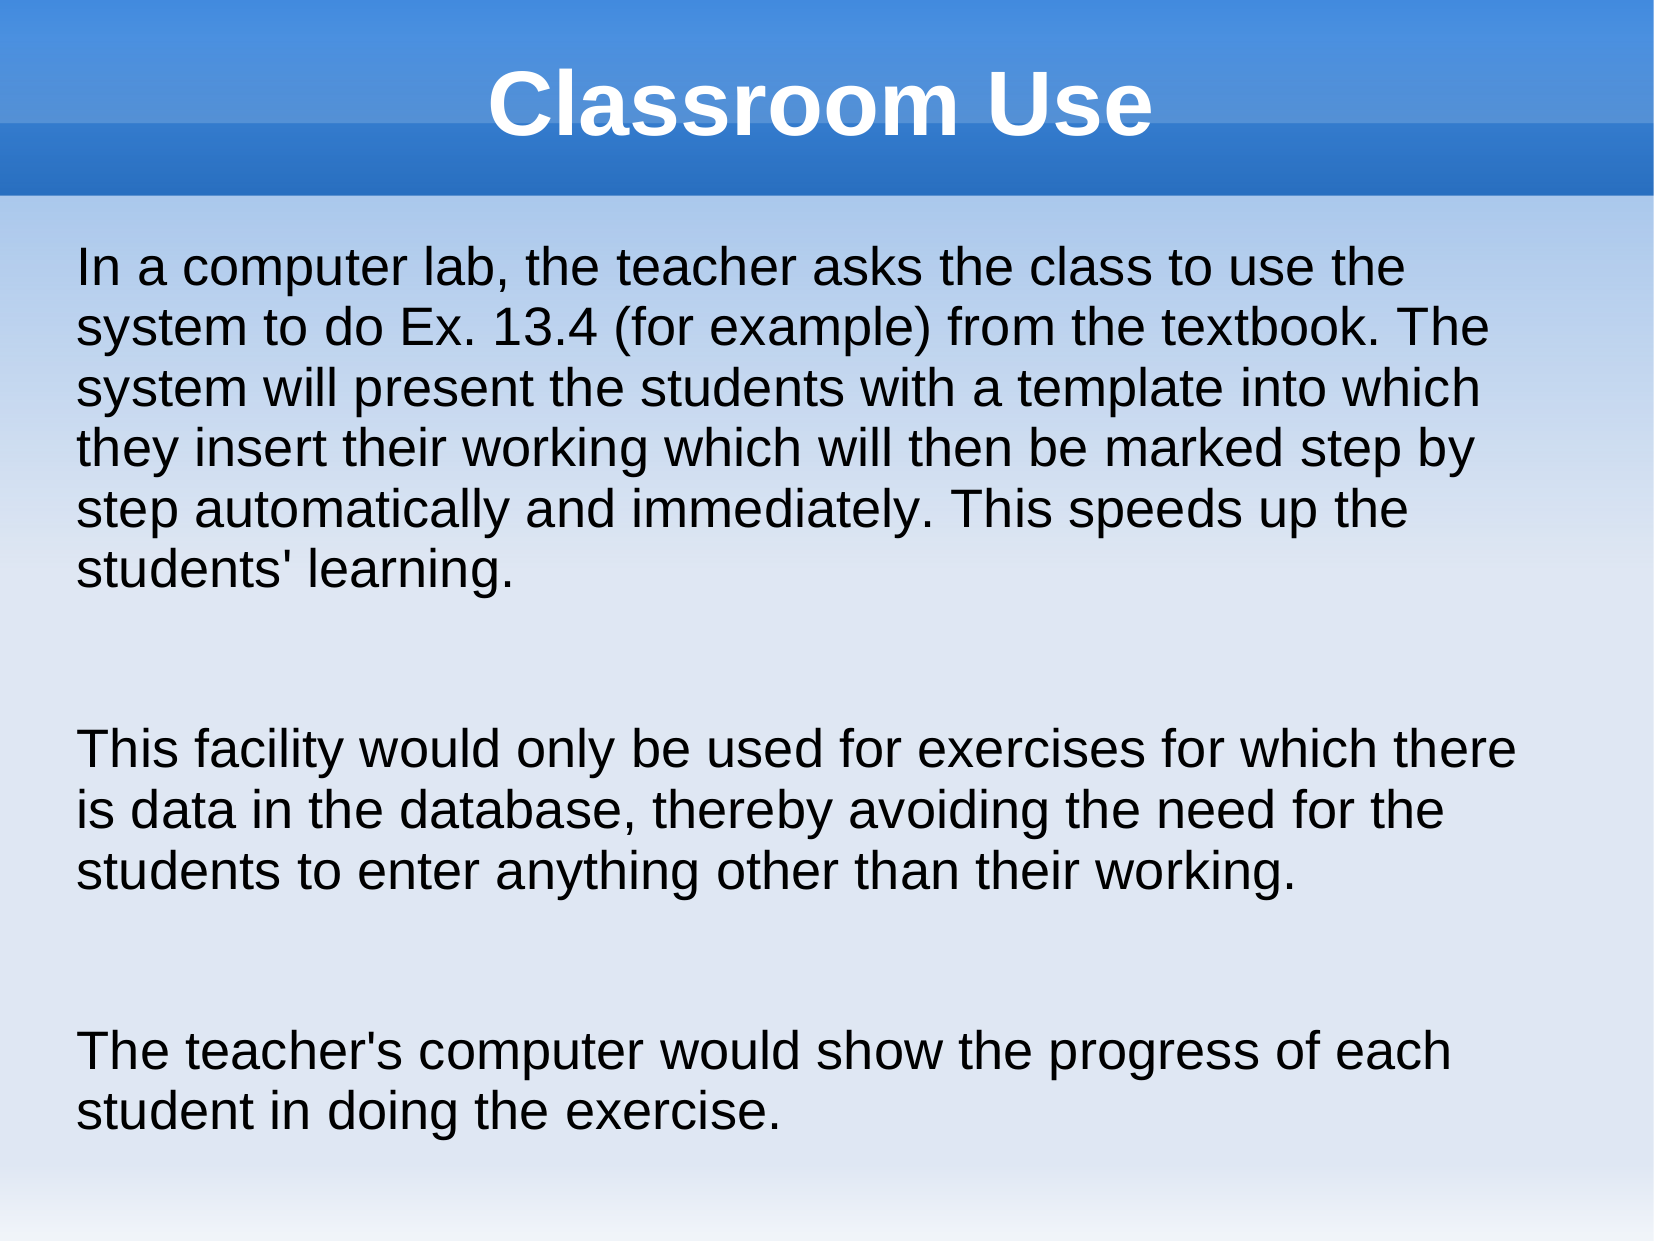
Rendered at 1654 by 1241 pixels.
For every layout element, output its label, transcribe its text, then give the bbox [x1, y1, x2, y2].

picture [0, 0, 1654, 1241]
list In a computer lab, the teacher asks the class to use the system to do Ex. 13.4 (for example) from the textbook. The system will present the students with a template into which they insert their working which will then be marked step by step automatically and immediately. This speeds up the students' learning. This facility would only be used for exercises for which there is data in the database, thereby avoiding the need for the students to enter anything other than their working. The teacher's computer would show the progress of each student in doing the exercise. [76, 236, 1565, 1171]
title Classroom Use [76, 0, 1565, 208]
